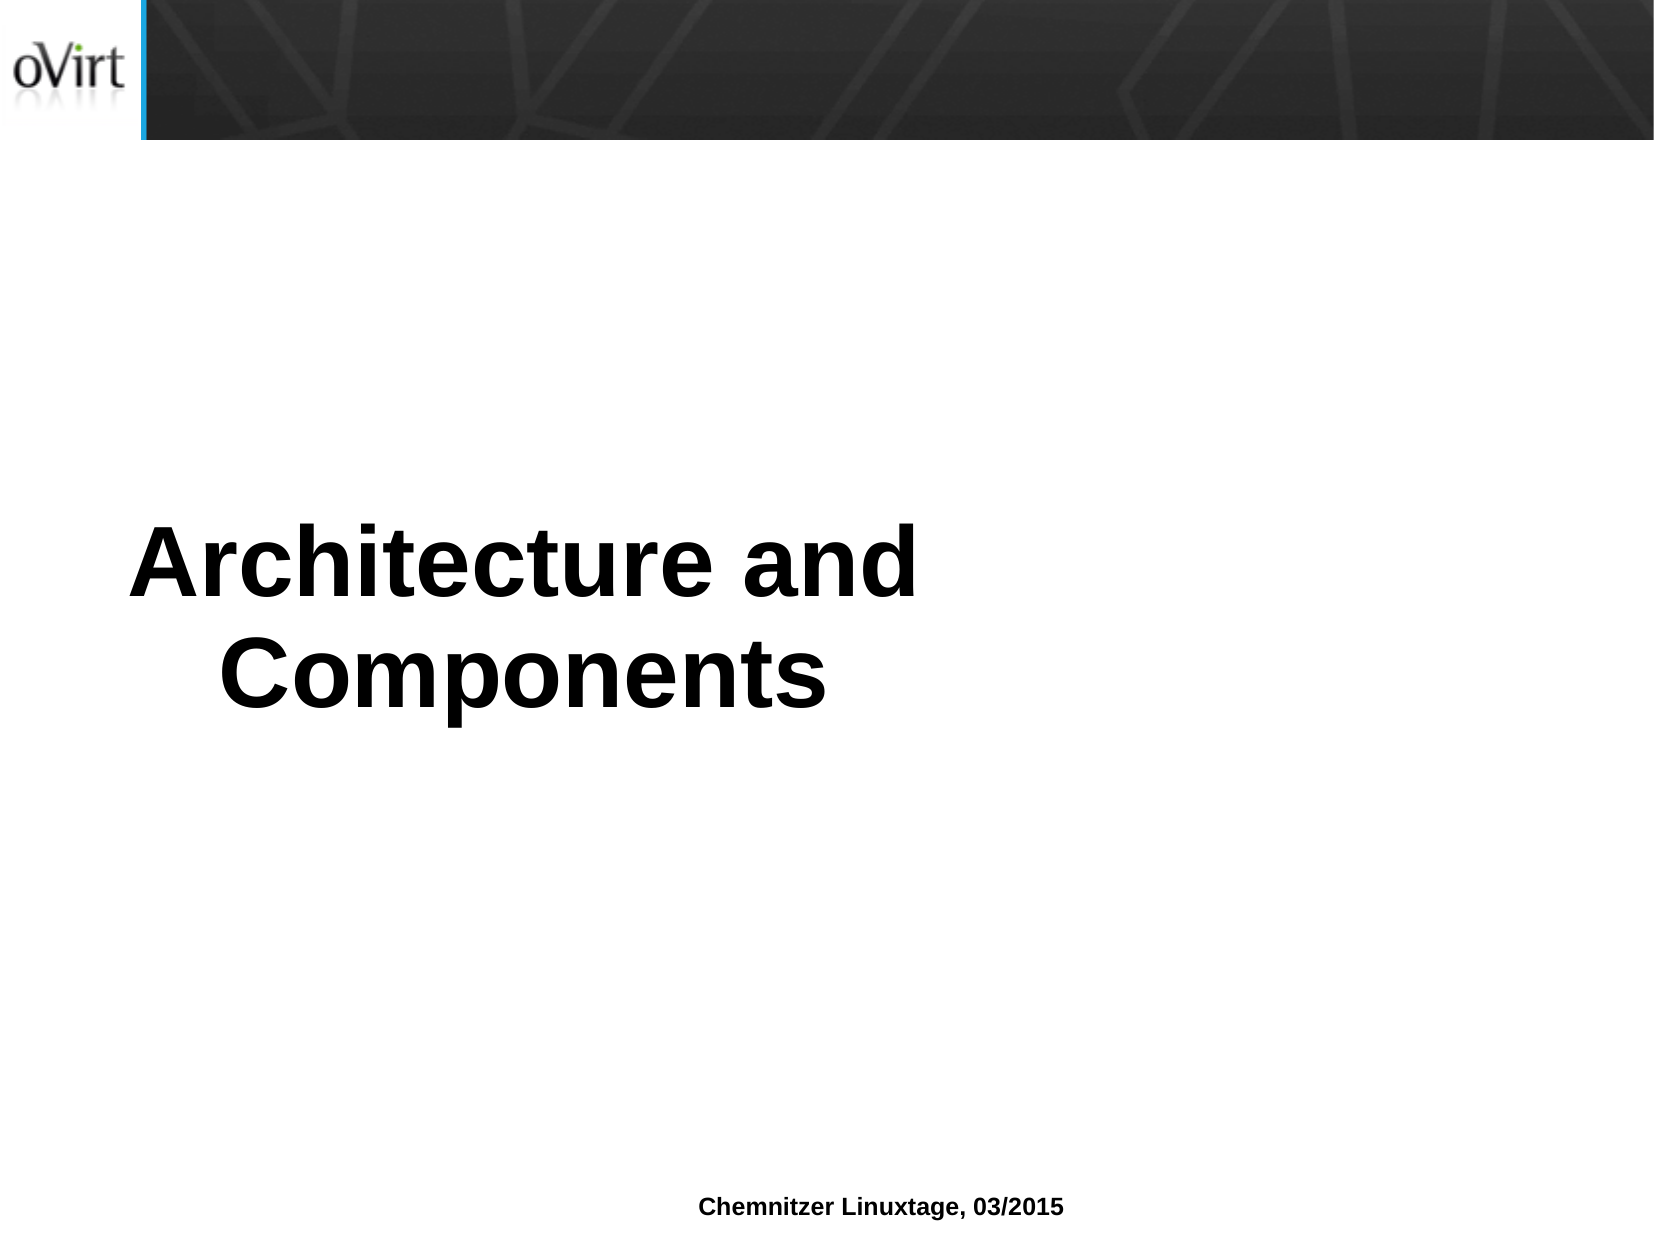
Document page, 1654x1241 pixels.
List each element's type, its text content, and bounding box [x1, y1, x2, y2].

text_box Architecture and Components [112, 498, 1549, 737]
picture [0, 0, 1654, 140]
